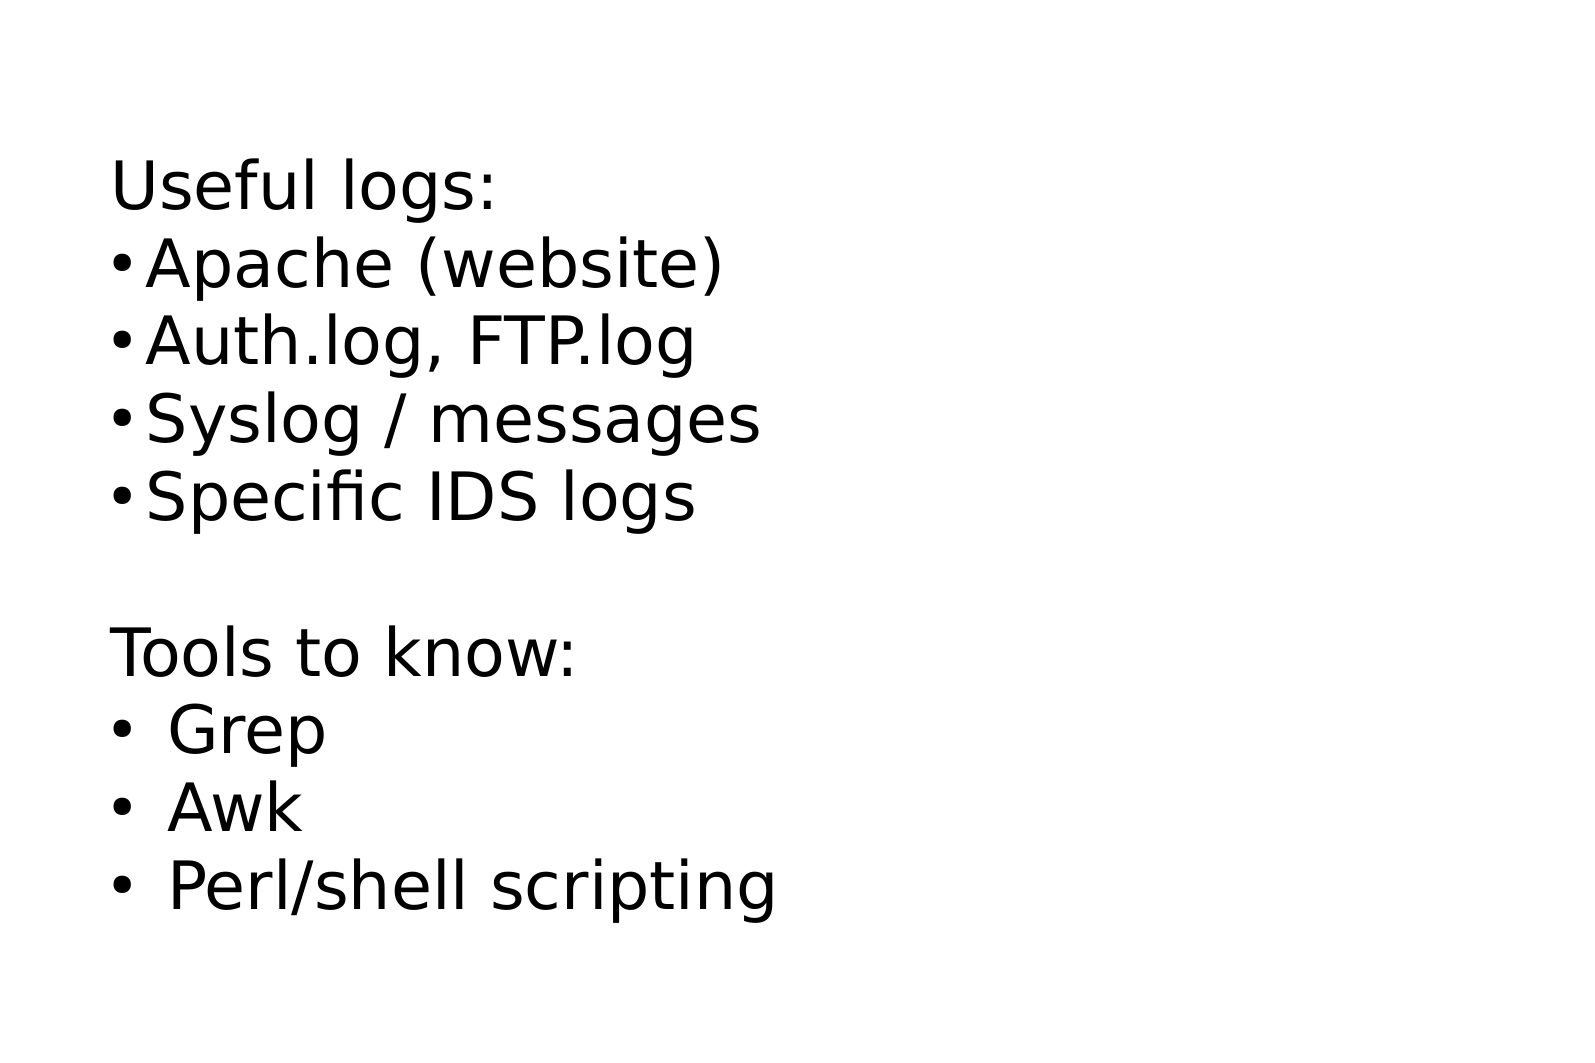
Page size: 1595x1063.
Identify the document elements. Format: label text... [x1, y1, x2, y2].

subtitle Useful logs: Apache (website) Auth.log, FTP.log Syslog / messages Specific IDS logs Tools to know: Grep Awk Perl/shell scripting [75, 147, 1510, 926]
